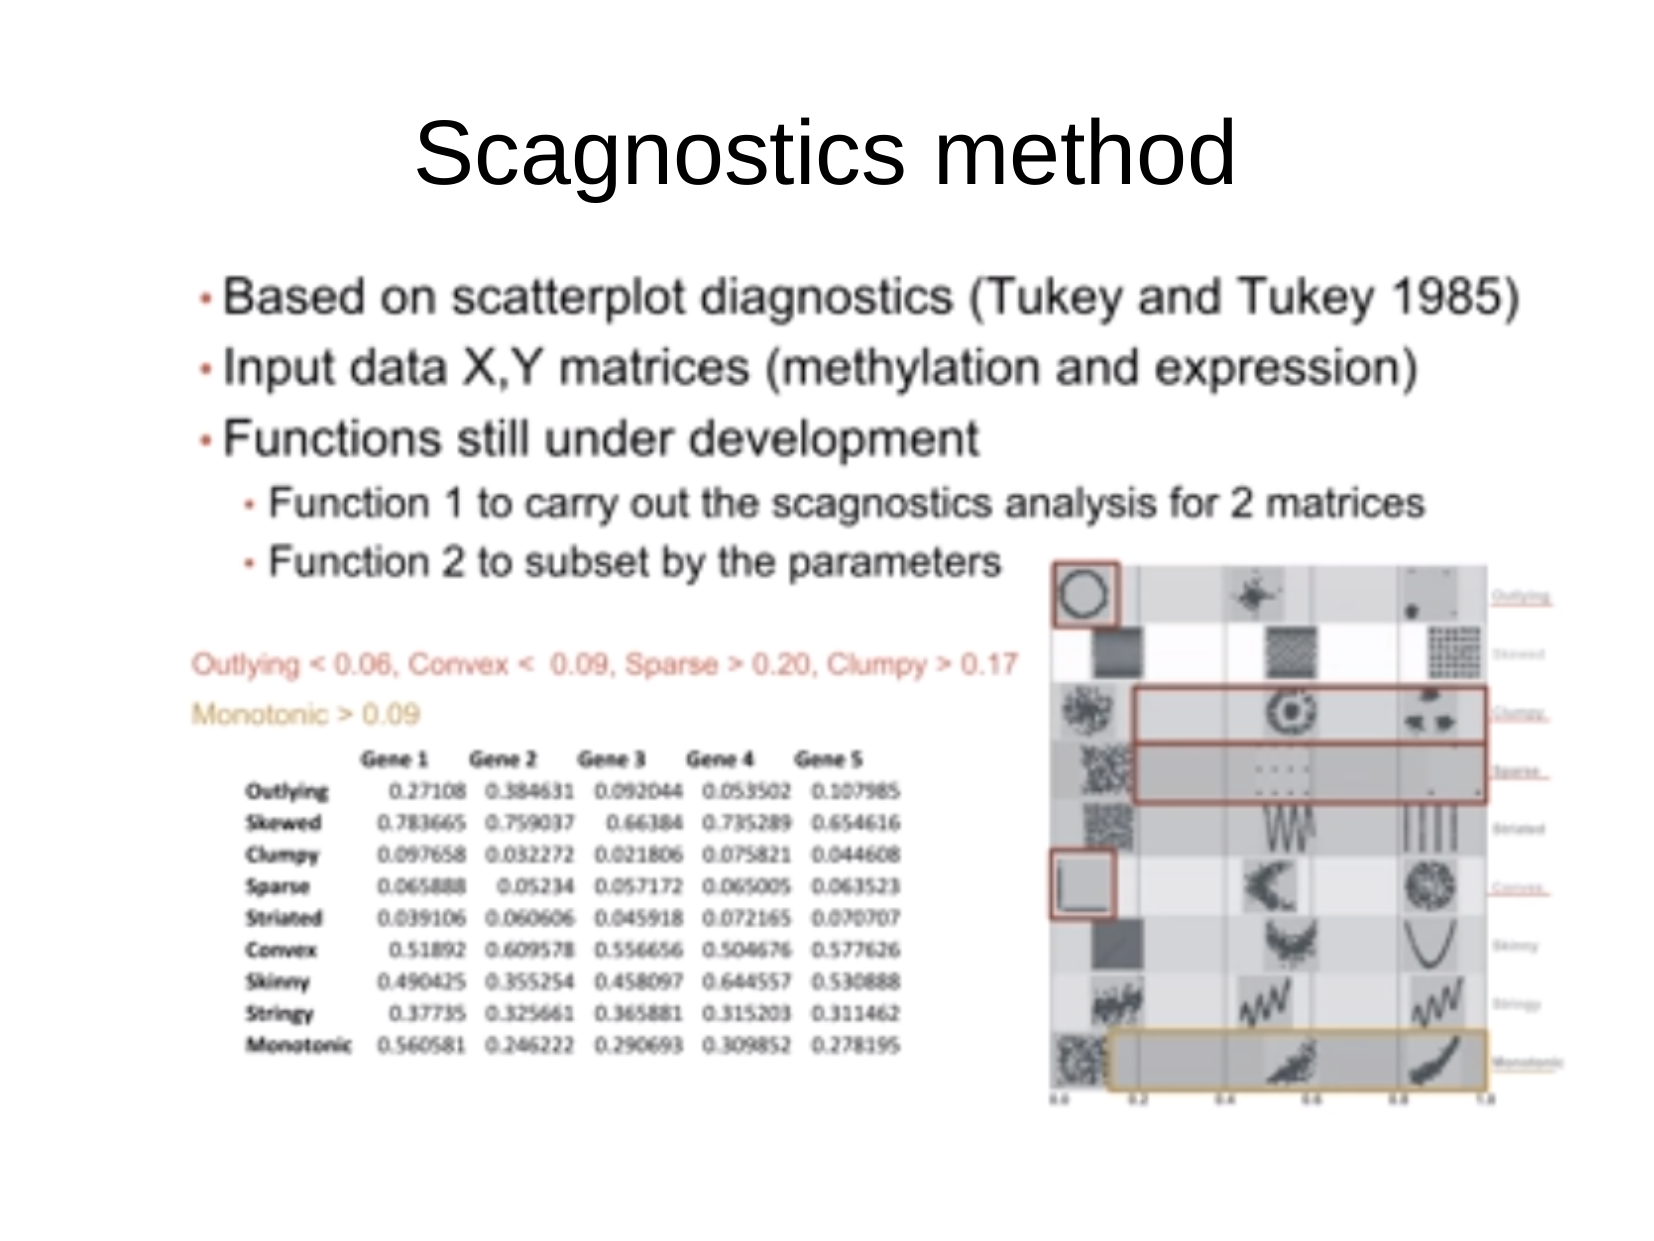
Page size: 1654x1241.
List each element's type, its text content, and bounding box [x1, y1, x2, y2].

title Scagnostics method [82, 49, 1571, 257]
picture [115, 260, 1598, 1134]
